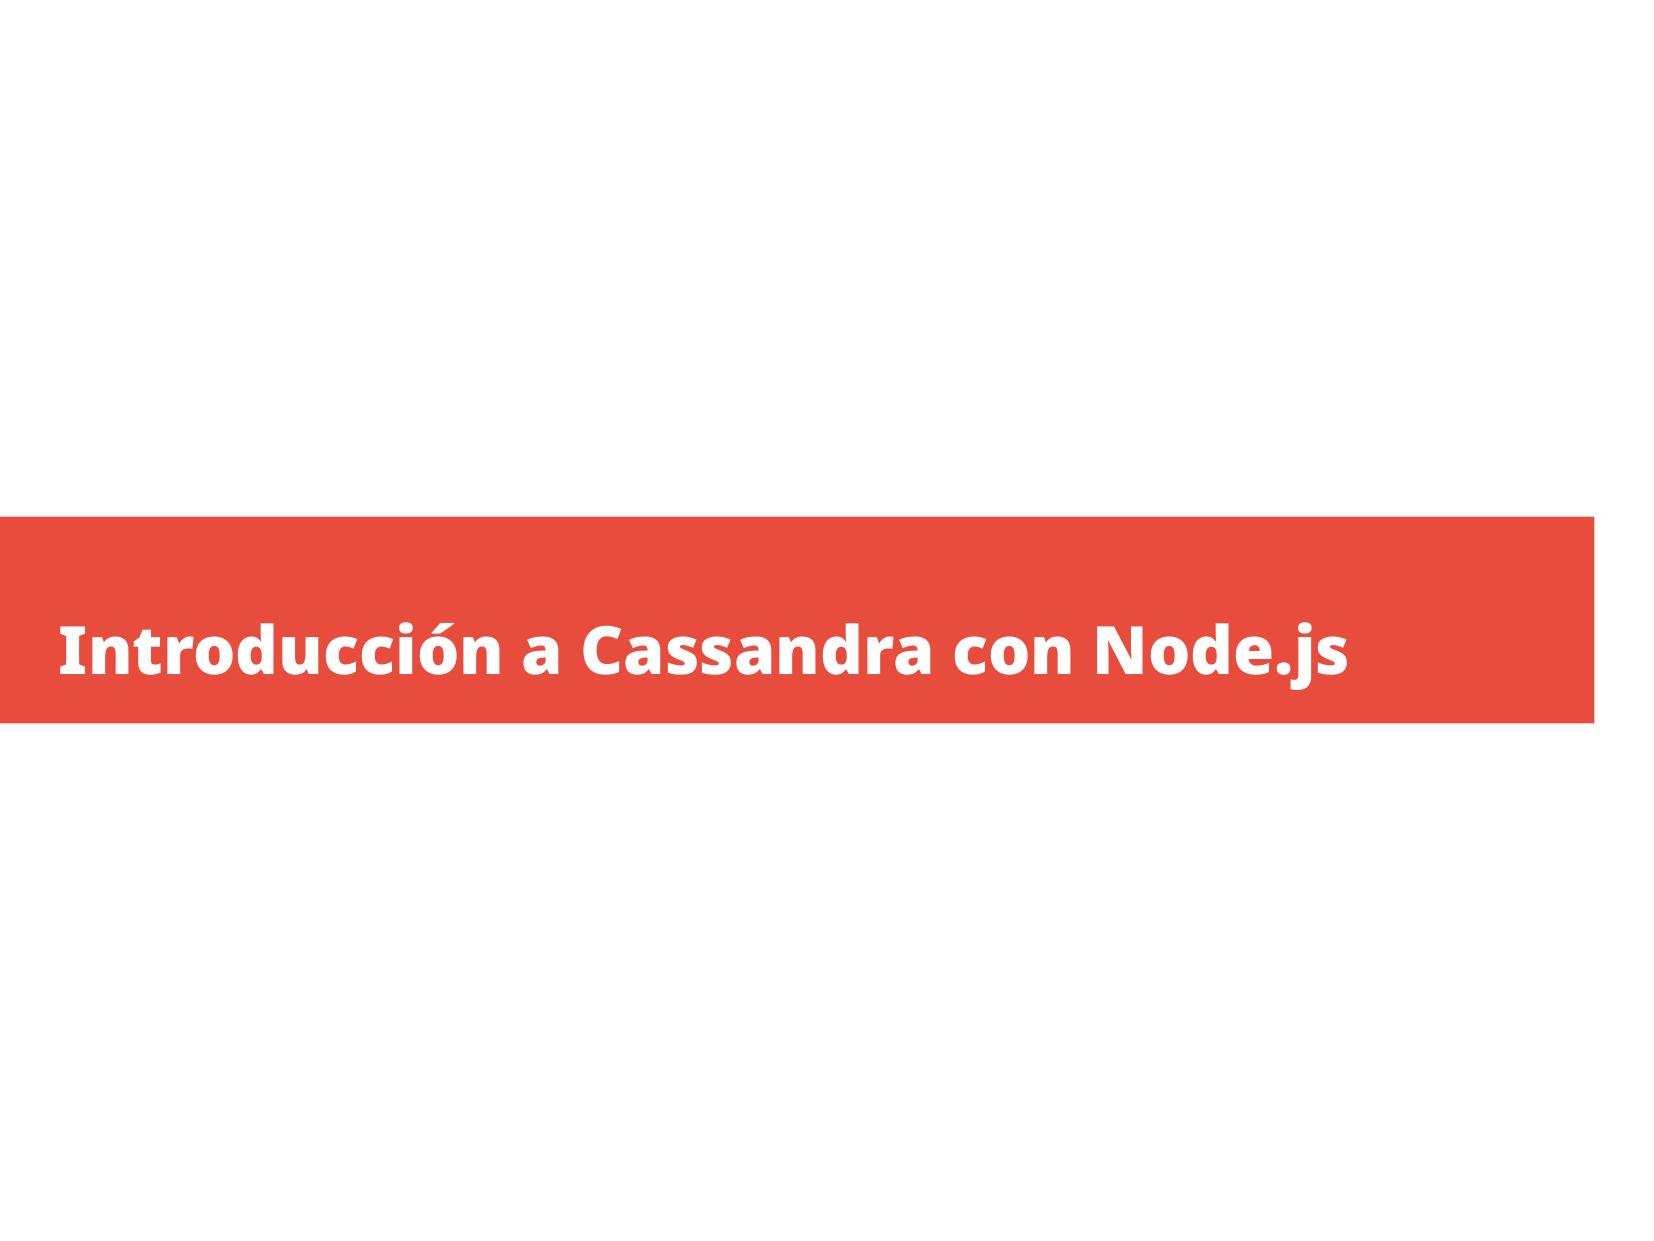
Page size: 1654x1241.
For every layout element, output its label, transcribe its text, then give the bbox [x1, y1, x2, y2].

title Introducción a Cassandra con Node.js [59, 546, 1595, 694]
